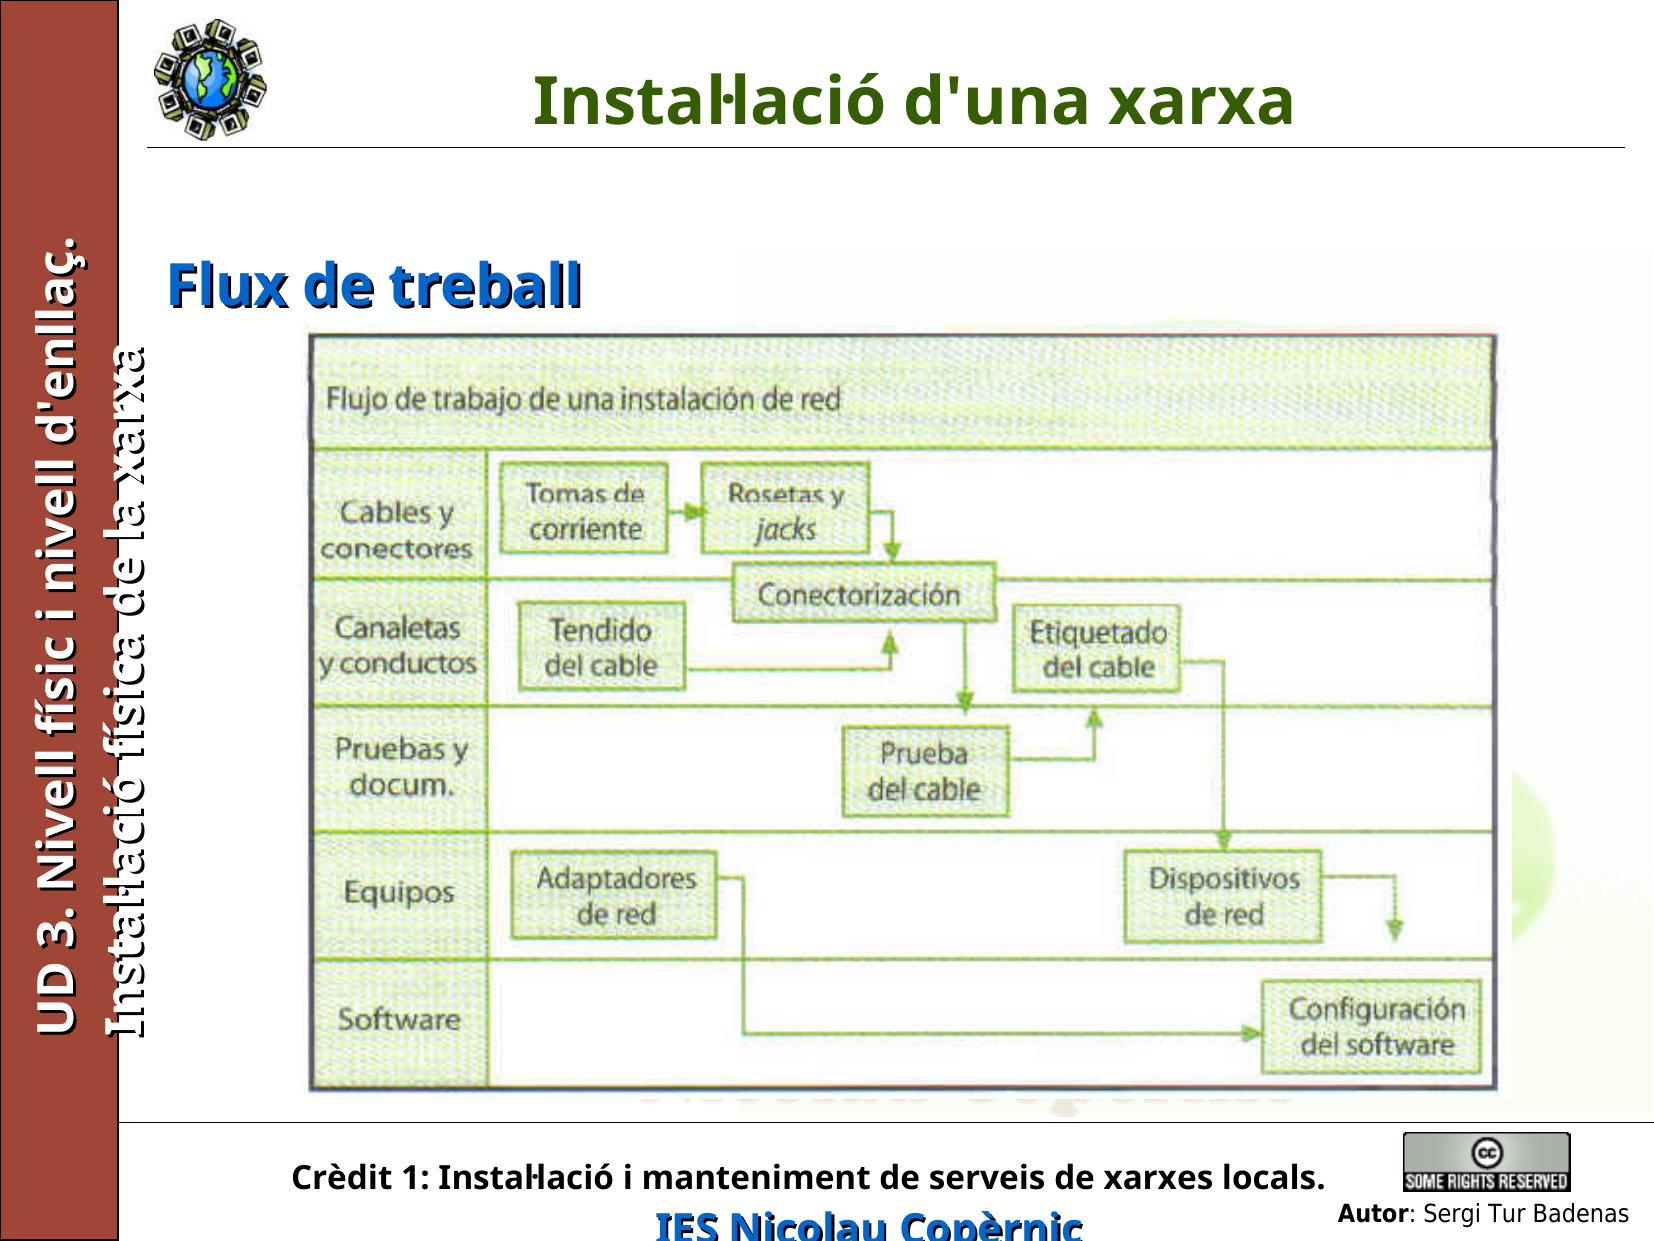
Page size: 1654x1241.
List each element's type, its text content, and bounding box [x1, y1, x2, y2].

picture [154, 19, 268, 142]
title Instal·lació d'una xarxa [171, 56, 1654, 141]
picture [301, 252, 1654, 1117]
picture [1403, 1132, 1571, 1192]
list Flux de treball [147, 242, 1636, 1078]
